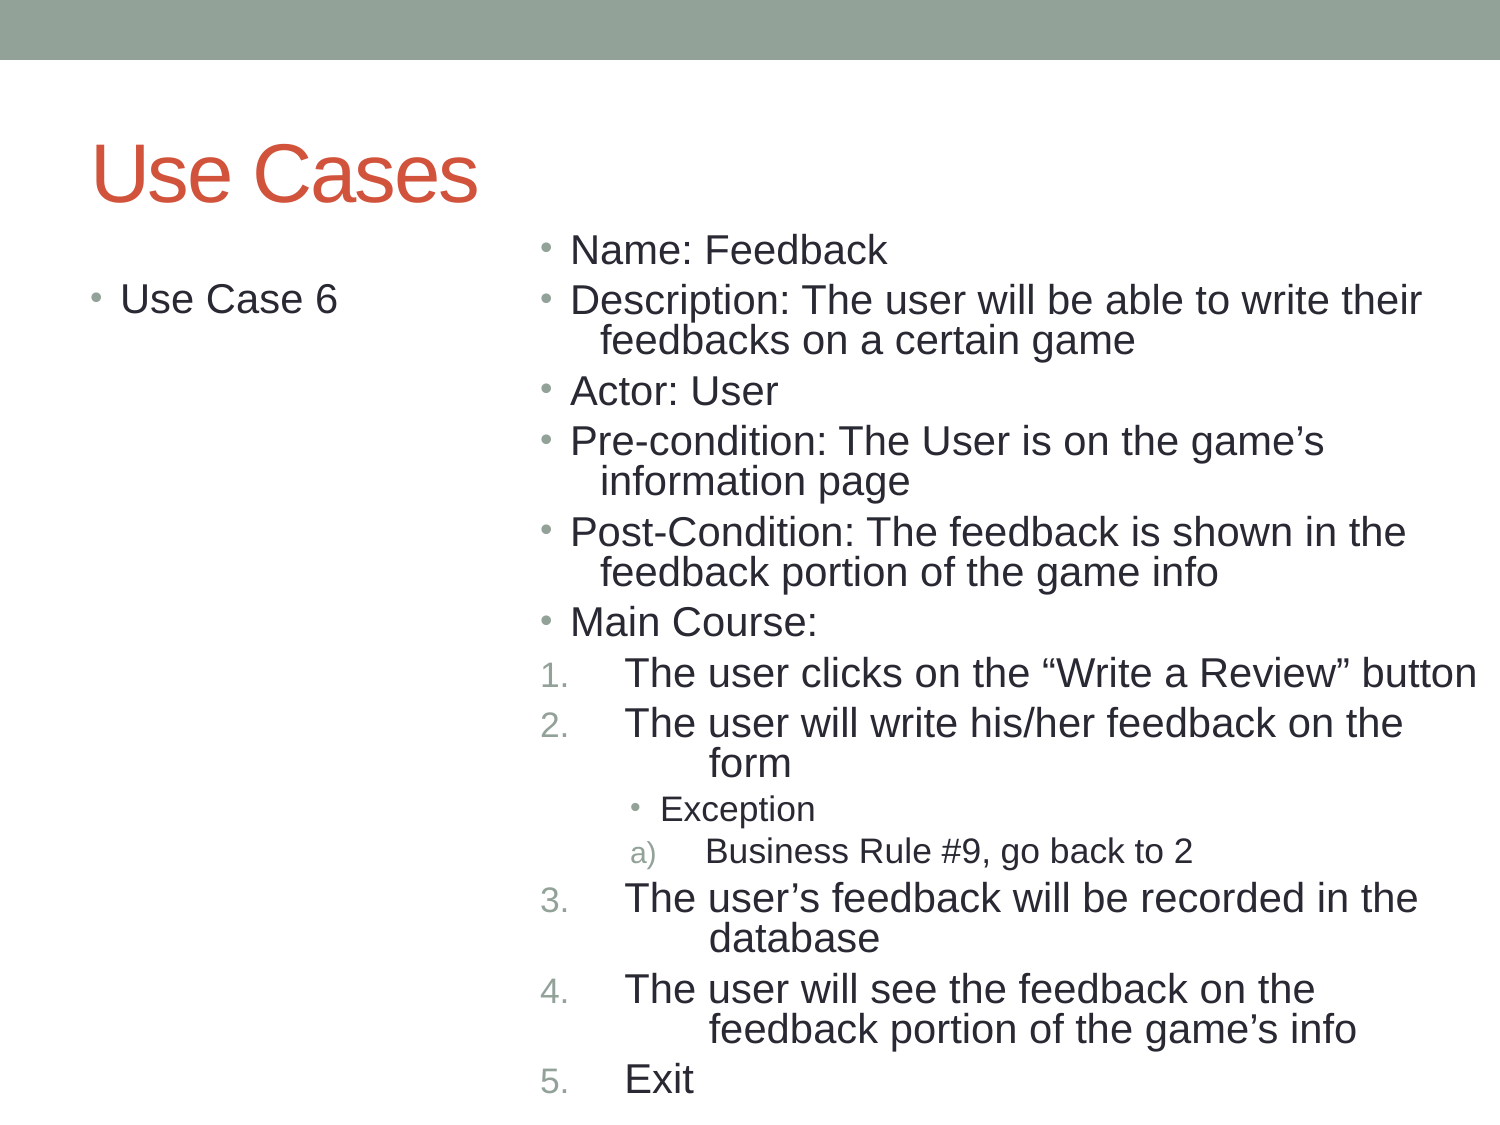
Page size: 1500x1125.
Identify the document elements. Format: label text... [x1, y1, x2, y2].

list Name: Feedback Description: The user will be able to write their feedbacks on a certain game Actor: User Pre-condition: The User is on the game’s information page Post-Condition: The feedback is shown in the feedback portion of the game info Main Course: The user clicks on the “Write a Review” button The user will write his/her feedback on the form Exception Business Rule #9, go back to 2 The user’s feedback will be recorded in the database The user will see the feedback on the feedback portion of the game’s info Exit [525, 224, 1500, 1125]
list Use Case 6 [75, 274, 525, 1049]
title Use Cases [75, 87, 1426, 251]
